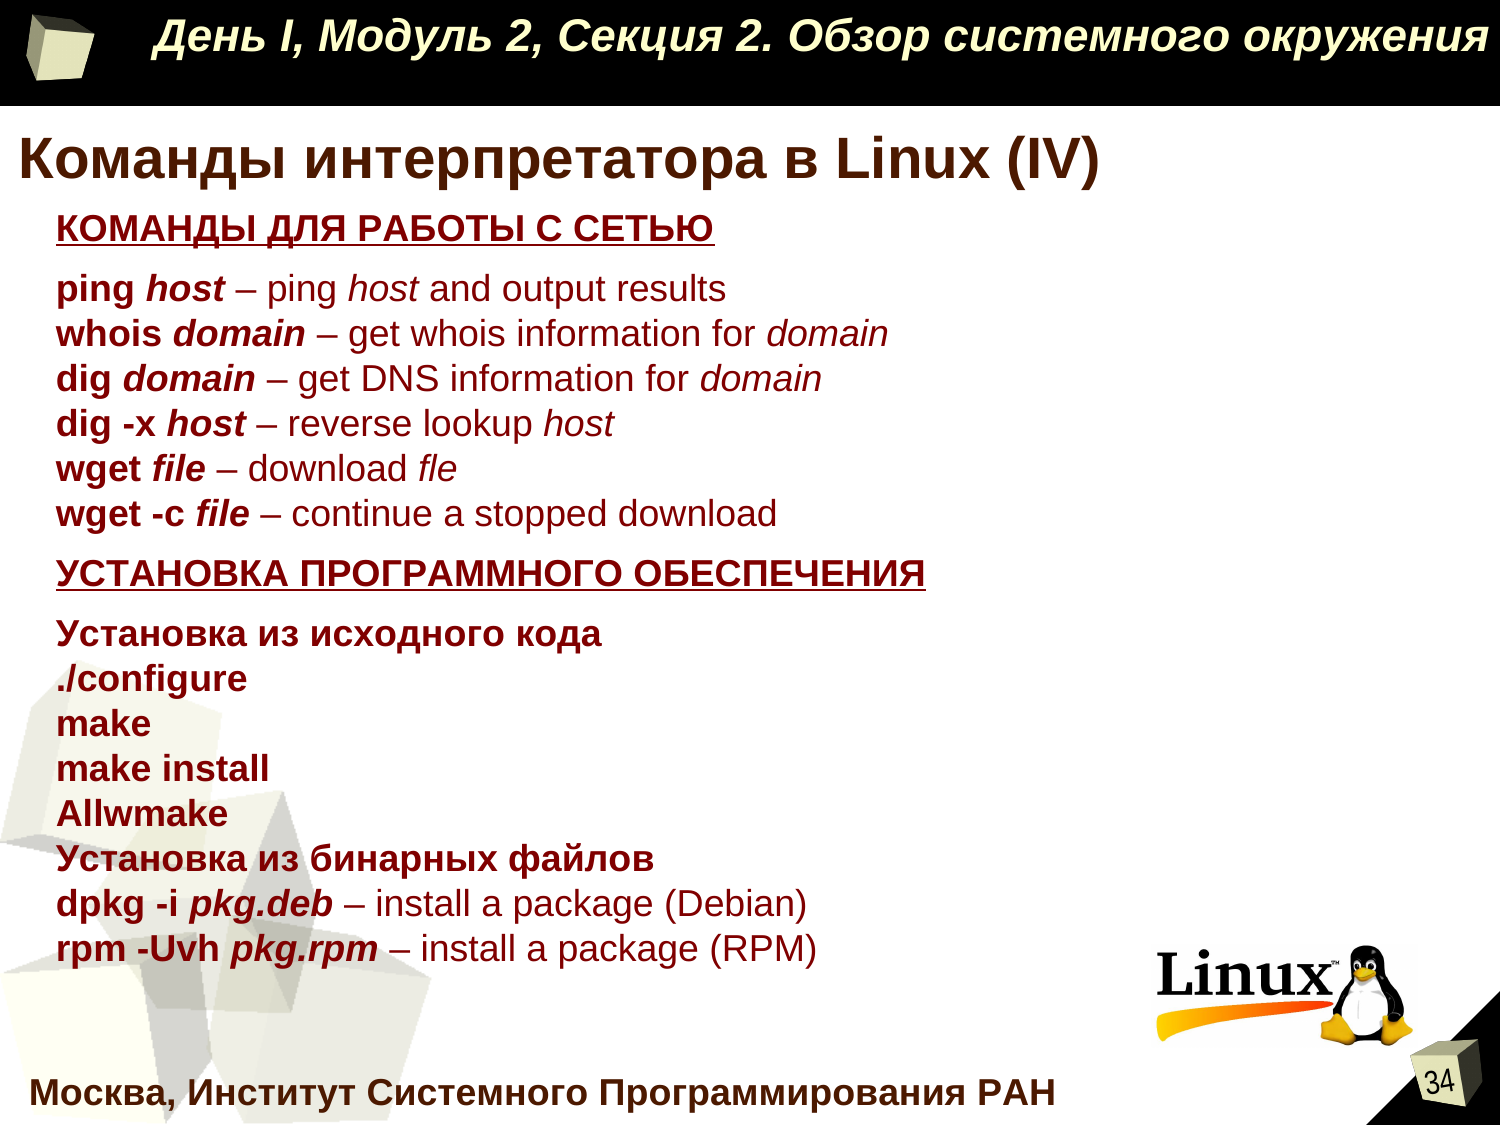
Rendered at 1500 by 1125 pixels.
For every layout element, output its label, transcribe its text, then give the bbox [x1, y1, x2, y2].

picture [0, 659, 433, 1125]
text_box КОМАНДЫ ДЛЯ РАБОТЫ С СЕТЬЮ ping host – ping host and output results whois domain – get whois information for domain dig domain – get DNS information for domain dig -x host – reverse lookup host wget file – download fle wget -c file – continue a stopped download УСТАНОВКА ПРОГРАММНОГО ОБЕСПЕЧЕНИЯ Установка из исходного кода ./configure make make install Allwmake Установка из бинарных файлов dpkg -i pkg.deb – install a package (Debian) rpm -Uvh pkg.rpm – install a package (RPM) [41, 198, 1459, 977]
text_box Команды интерпретатора в Linux (IV) [4, 112, 1500, 198]
picture [423, 1088, 433, 1102]
picture [1151, 944, 1418, 1048]
